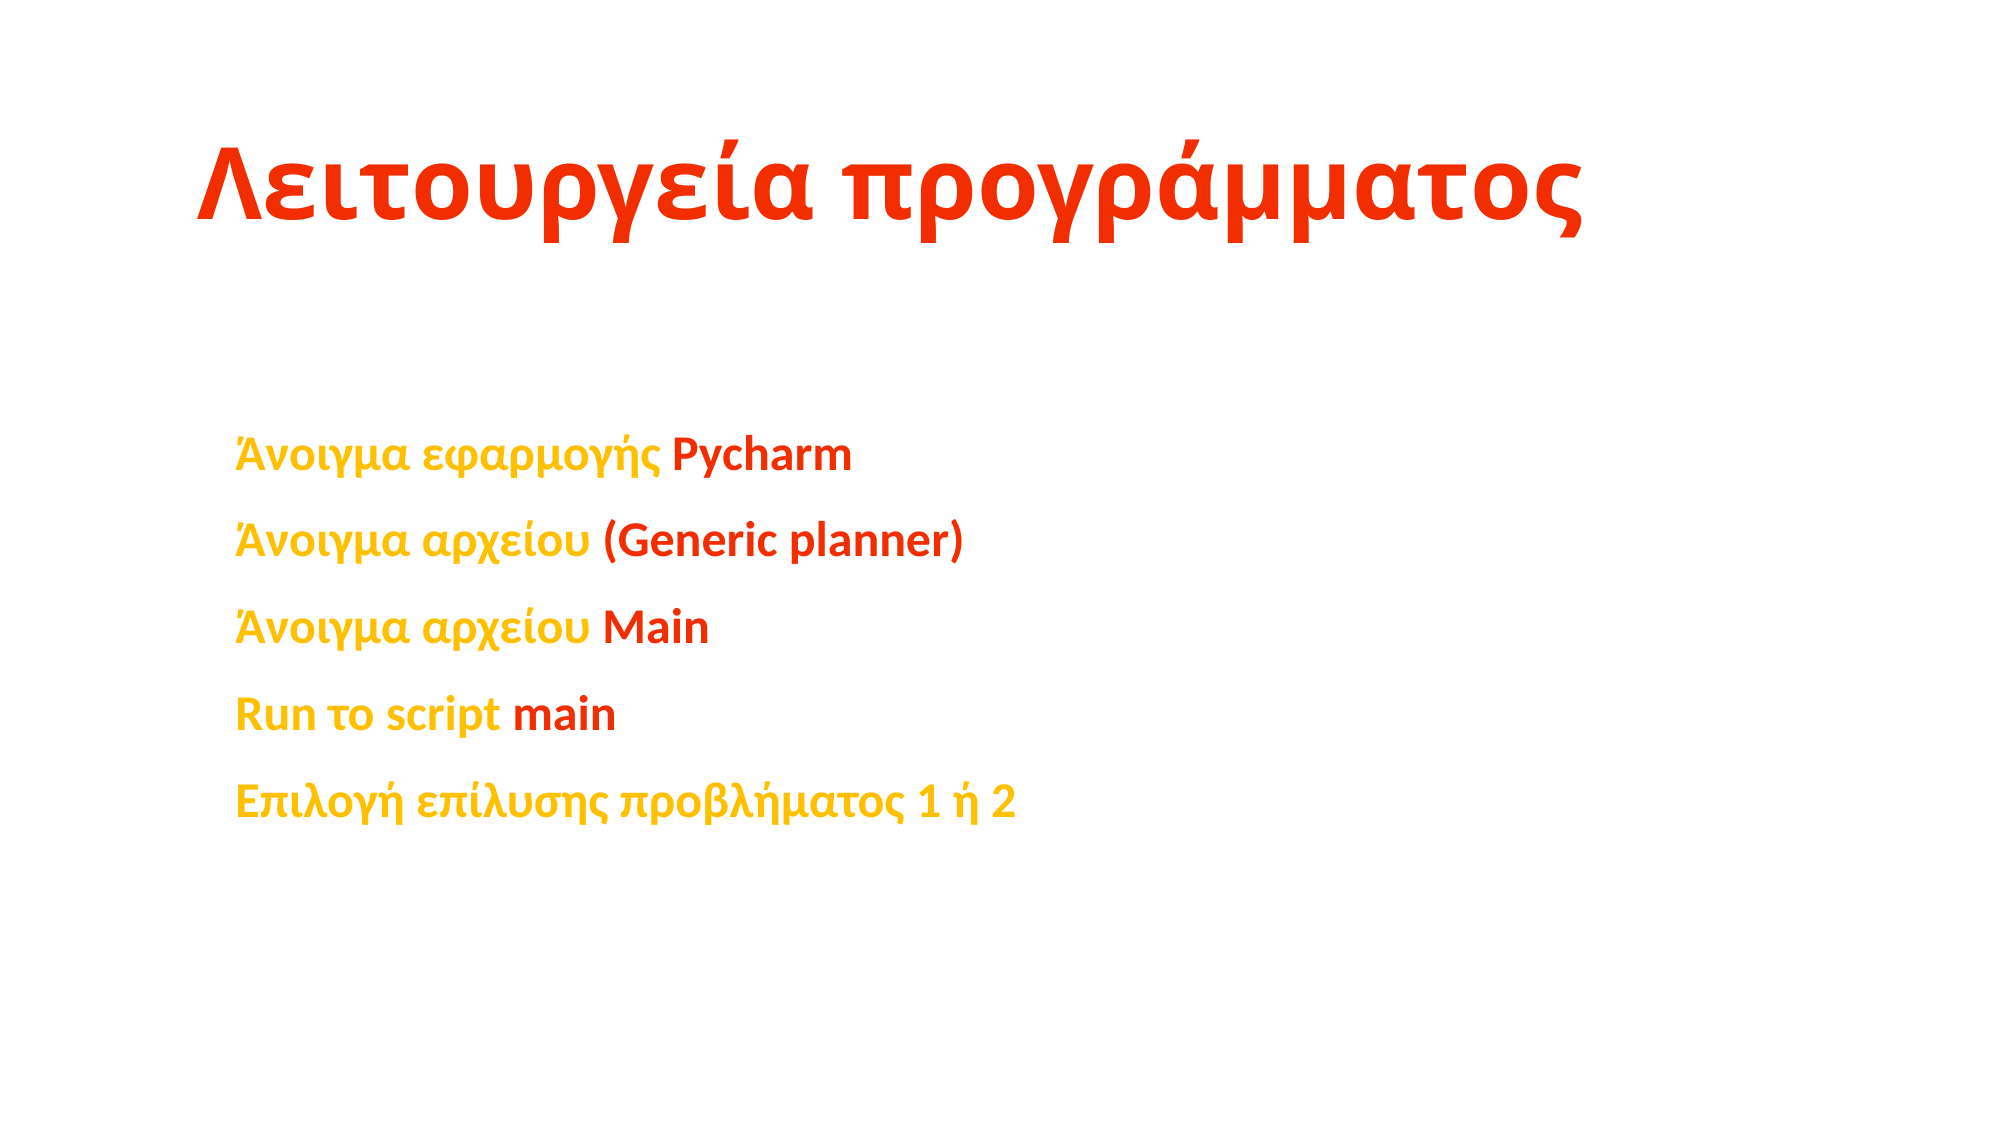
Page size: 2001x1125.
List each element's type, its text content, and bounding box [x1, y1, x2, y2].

list Άνοιγμα εφαρμογής Pycharm Άνοιγμα αρχείου (Generic planner) Άνοιγμα αρχείου Main Run το script main Επιλογή επίλυσης προβλήματος 1 ή 2 [183, 406, 1852, 1013]
title Λειτουργεία προγράμματος [183, 90, 1852, 284]
